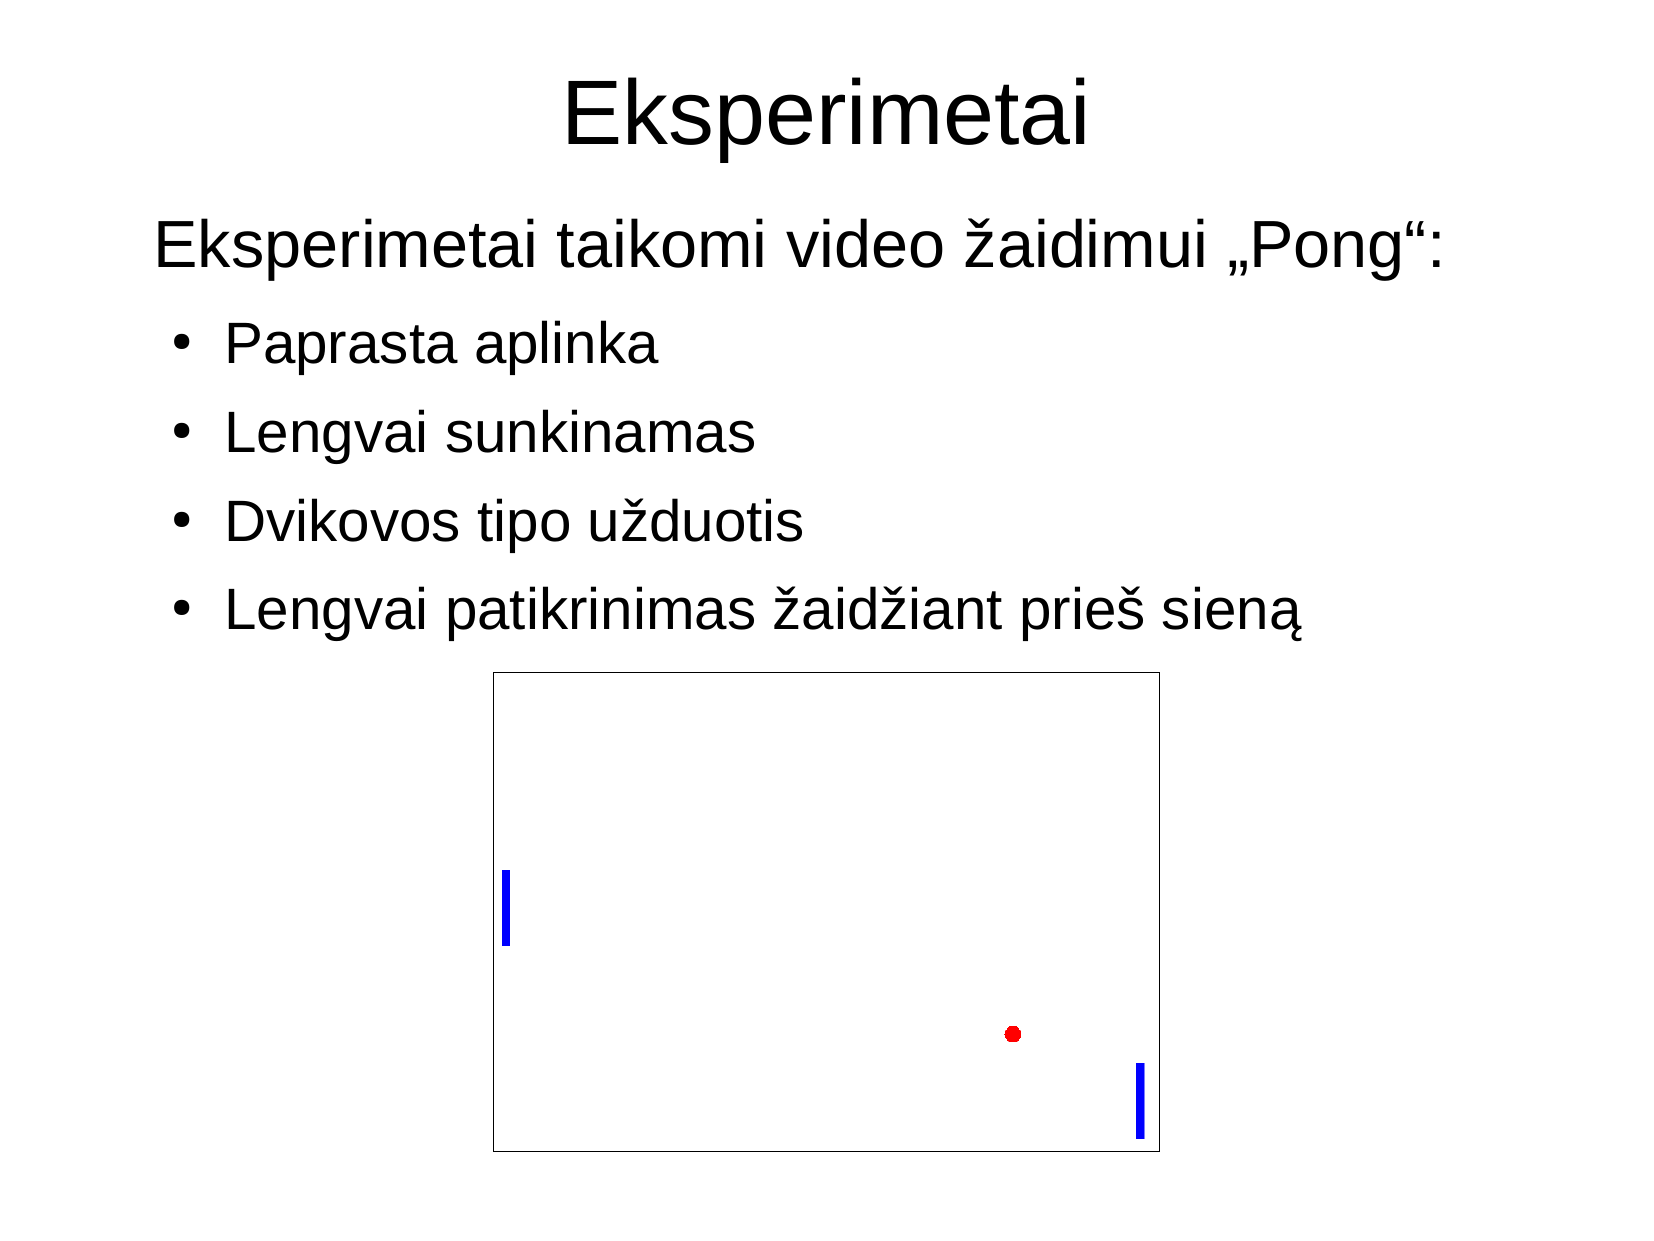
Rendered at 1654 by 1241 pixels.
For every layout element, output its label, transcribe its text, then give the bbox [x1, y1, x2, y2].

picture [493, 672, 1160, 1152]
list Eksperimetai taikomi video žaidimui „Pong“: Paprasta aplinka Lengvai sunkinamas Dvikovos tipo užduotis Lengvai patikrinimas žaidžiant prieš sieną [82, 206, 1595, 926]
title Eksperimetai [82, 49, 1571, 178]
